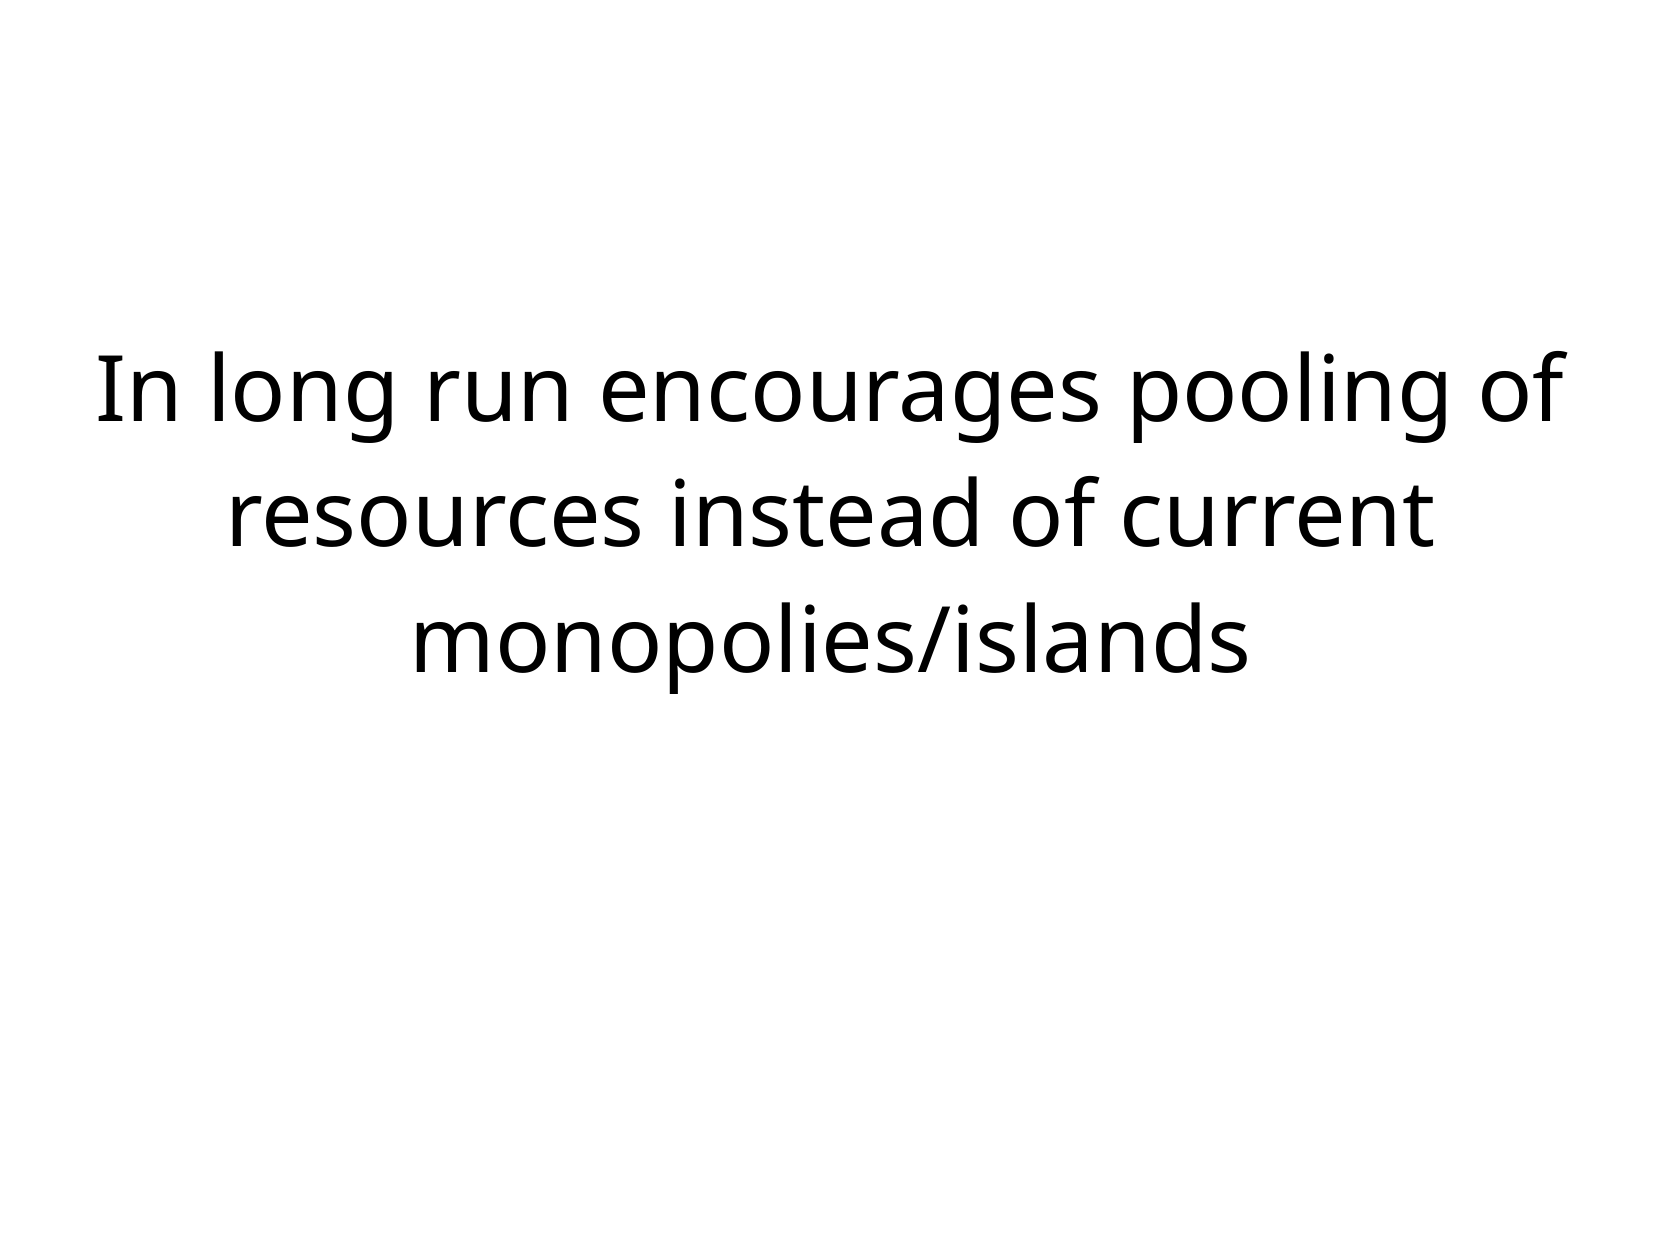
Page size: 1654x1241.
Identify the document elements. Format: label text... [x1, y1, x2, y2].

title In long run encourages pooling of resources instead of current monopolies/islands [86, 306, 1576, 717]
